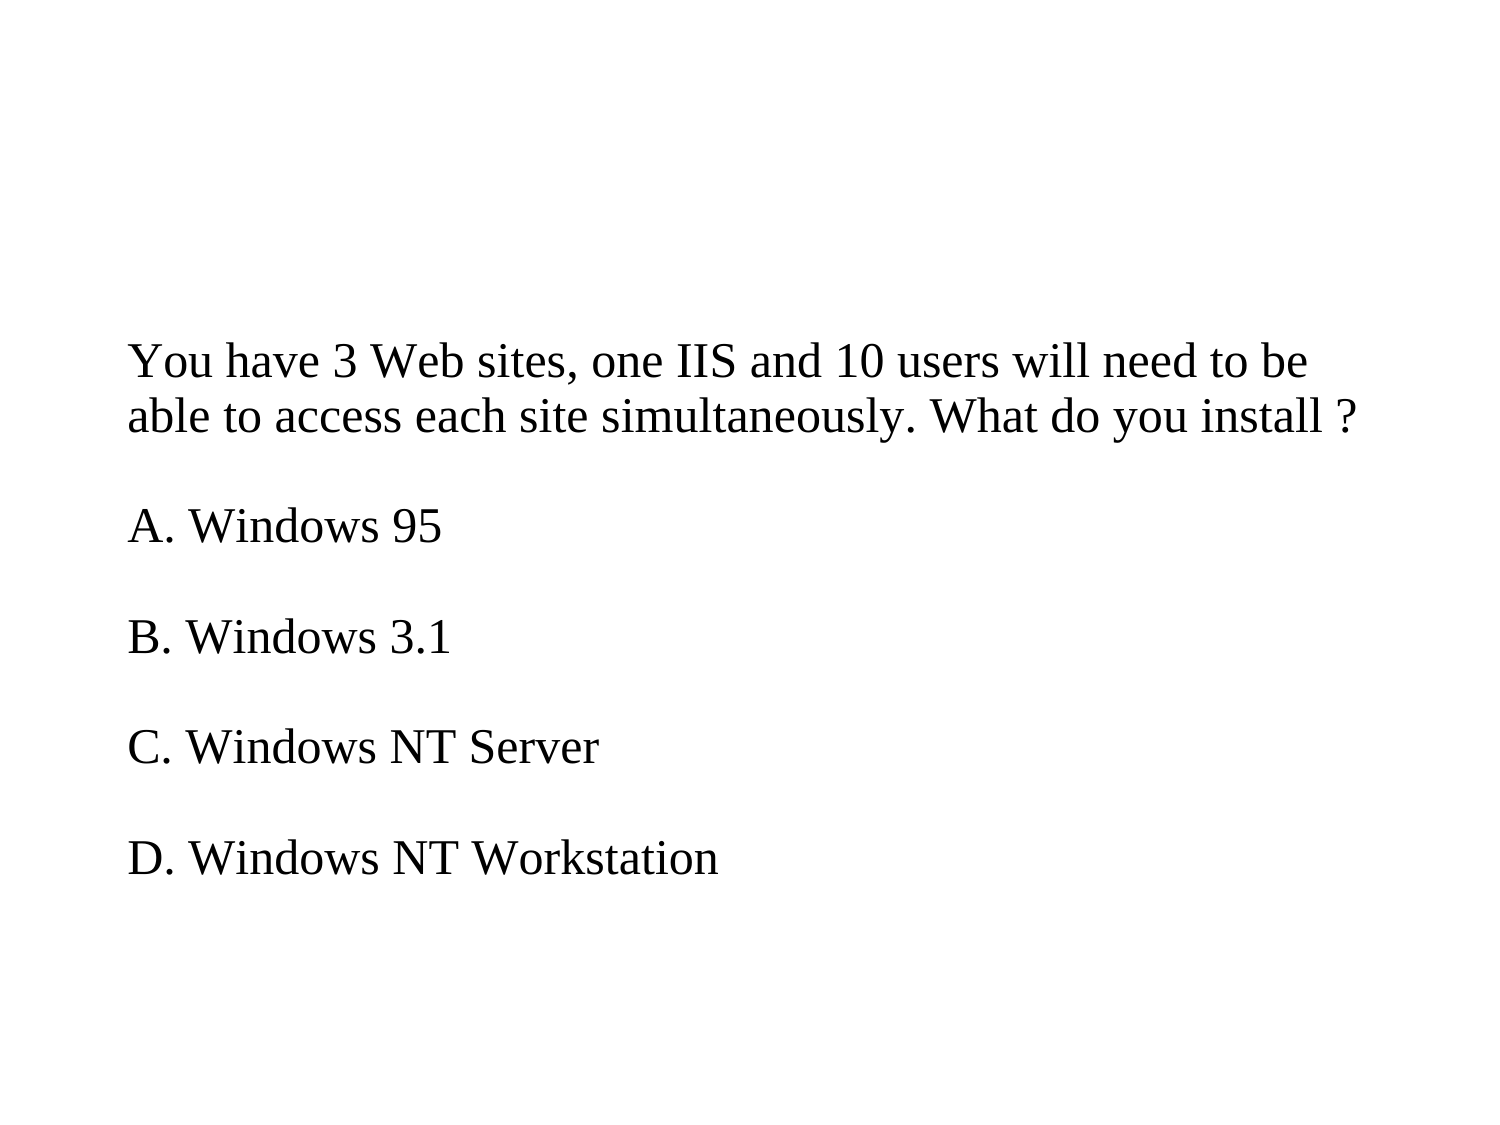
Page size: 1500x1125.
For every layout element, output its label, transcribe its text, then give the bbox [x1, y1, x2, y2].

text_box You have 3 Web sites, one IIS and 10 users will need to be able to access each site simultaneously. What do you install ? A. Windows 95 B. Windows 3.1 C. Windows NT Server D. Windows NT Workstation [112, 324, 1401, 894]
